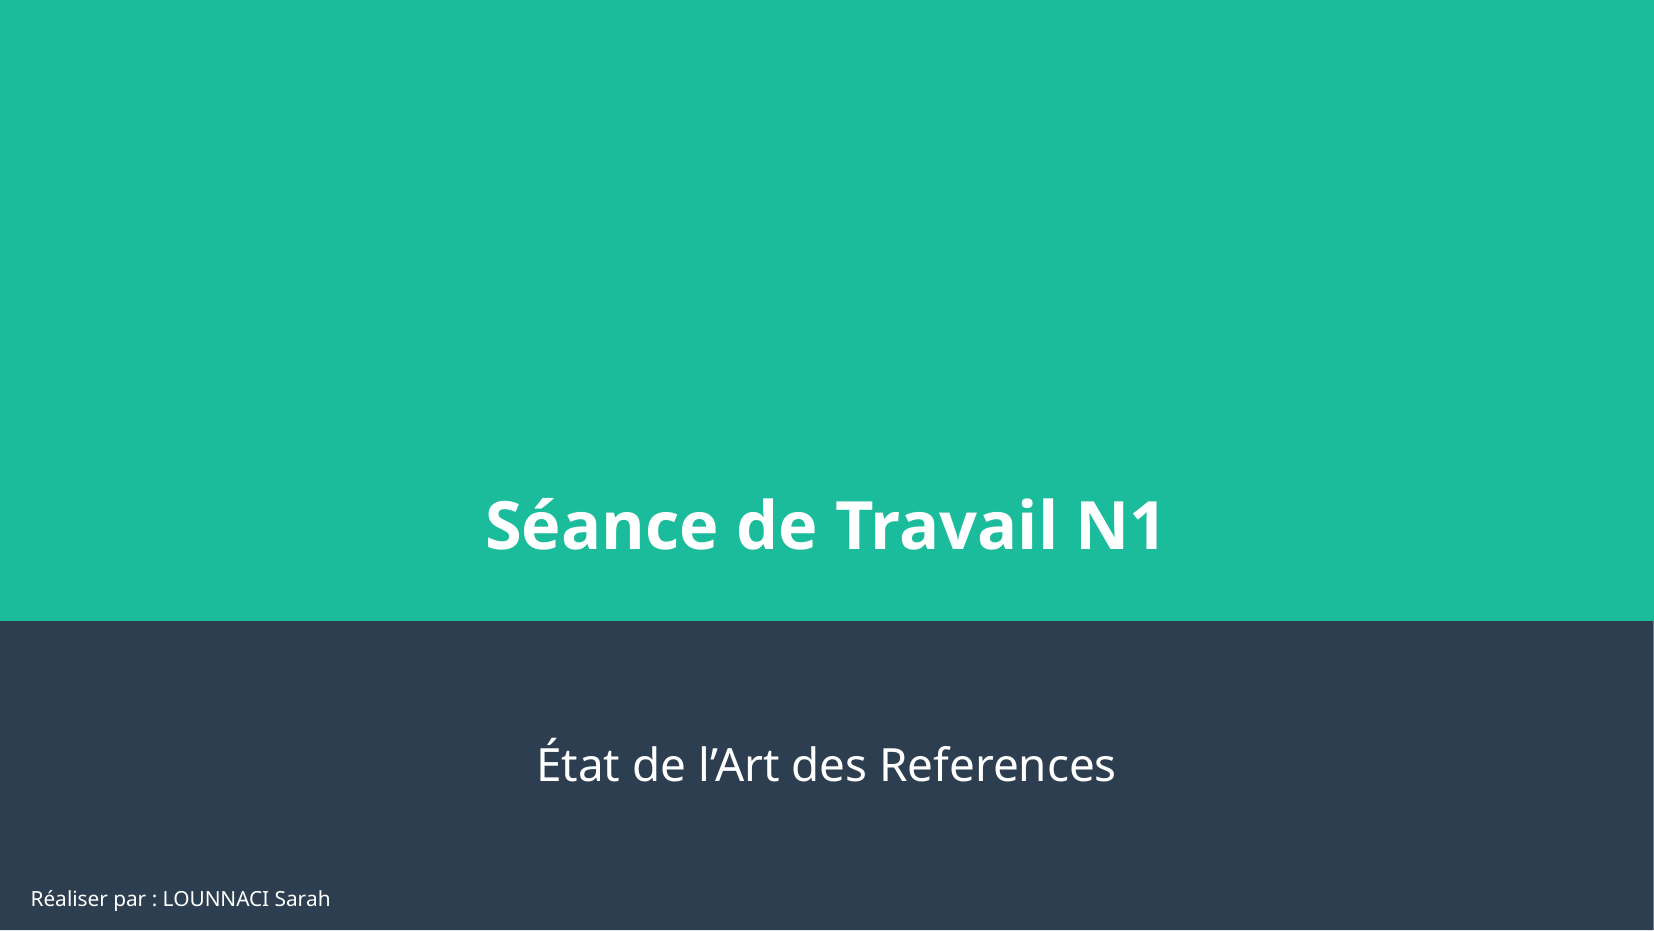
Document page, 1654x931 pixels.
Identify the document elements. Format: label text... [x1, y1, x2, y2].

text_box Réaliser par : LOUNNACI Sarah [11, 879, 350, 918]
subtitle État de l’Art des References [59, 642, 1595, 886]
title Séance de Travail N1 [59, 465, 1595, 583]
